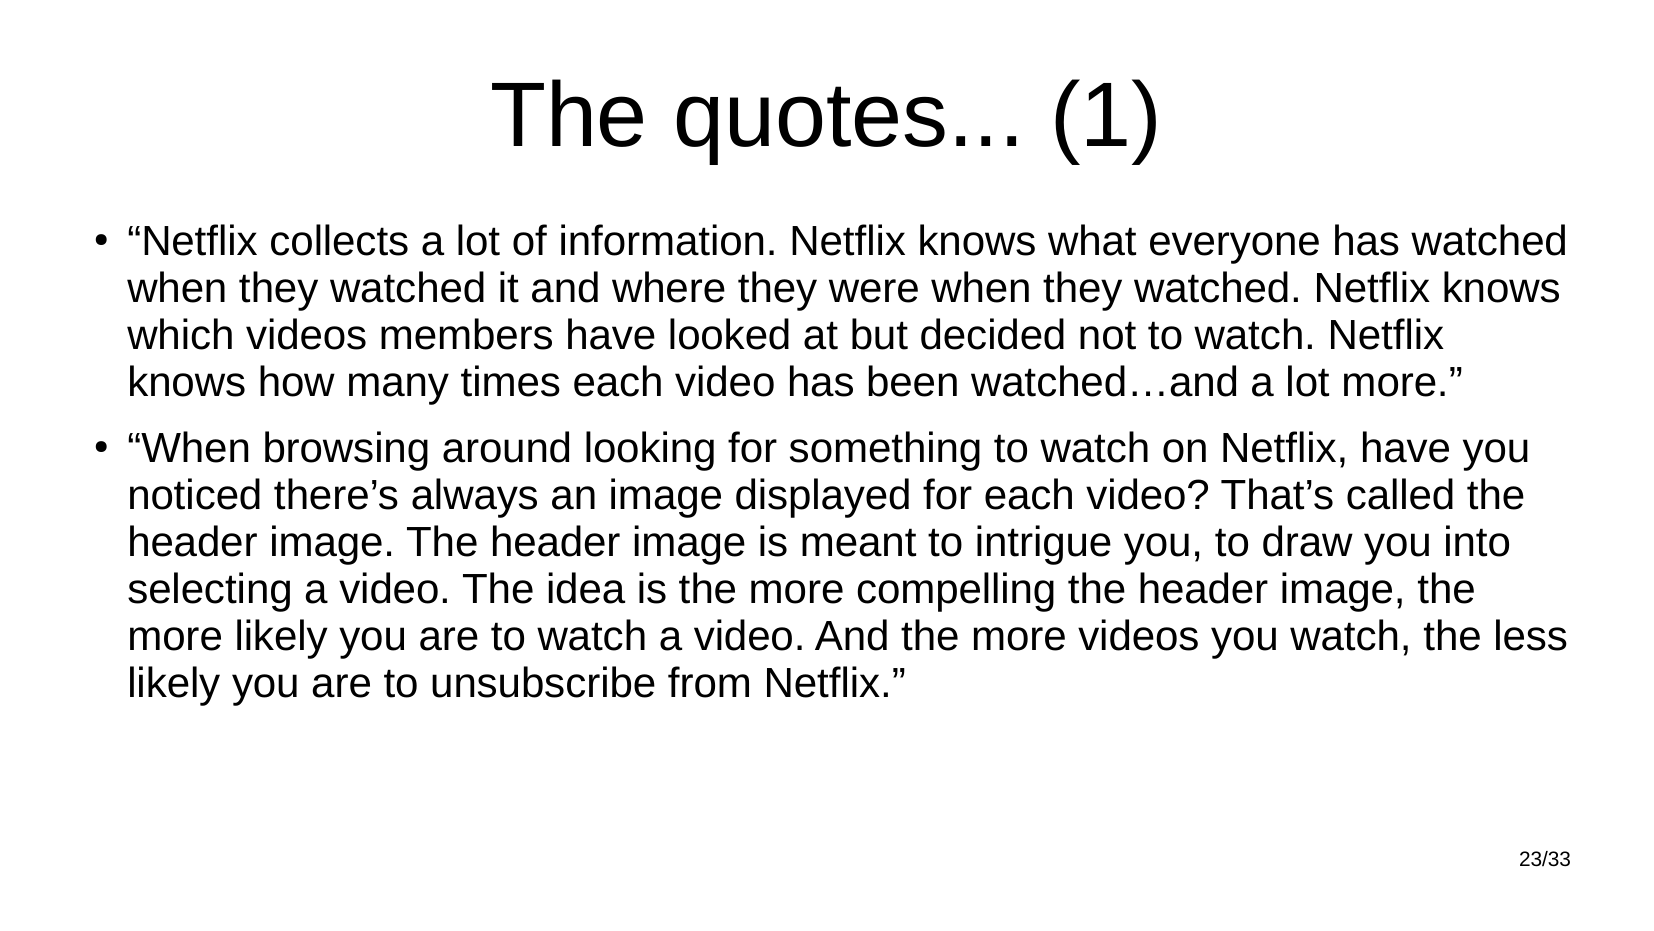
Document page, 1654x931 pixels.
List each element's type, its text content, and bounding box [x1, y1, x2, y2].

title The quotes... (1) [82, 37, 1571, 193]
list “Netflix collects a lot of information. Netflix knows what everyone has watched when they watched it and where they were when they watched. Netflix knows which videos members have looked at but decided not to watch. Netflix knows how many times each video has been watched…and a lot more.” “When browsing around looking for something to watch on Netflix, have you noticed there’s always an image displayed for each video? That’s called the header image. The header image is meant to intrigue you, to draw you into selecting a video. The idea is the more compelling the header image, the more likely you are to watch a video. And the more videos you watch, the less likely you are to unsubscribe from Netflix.” [82, 217, 1571, 758]
